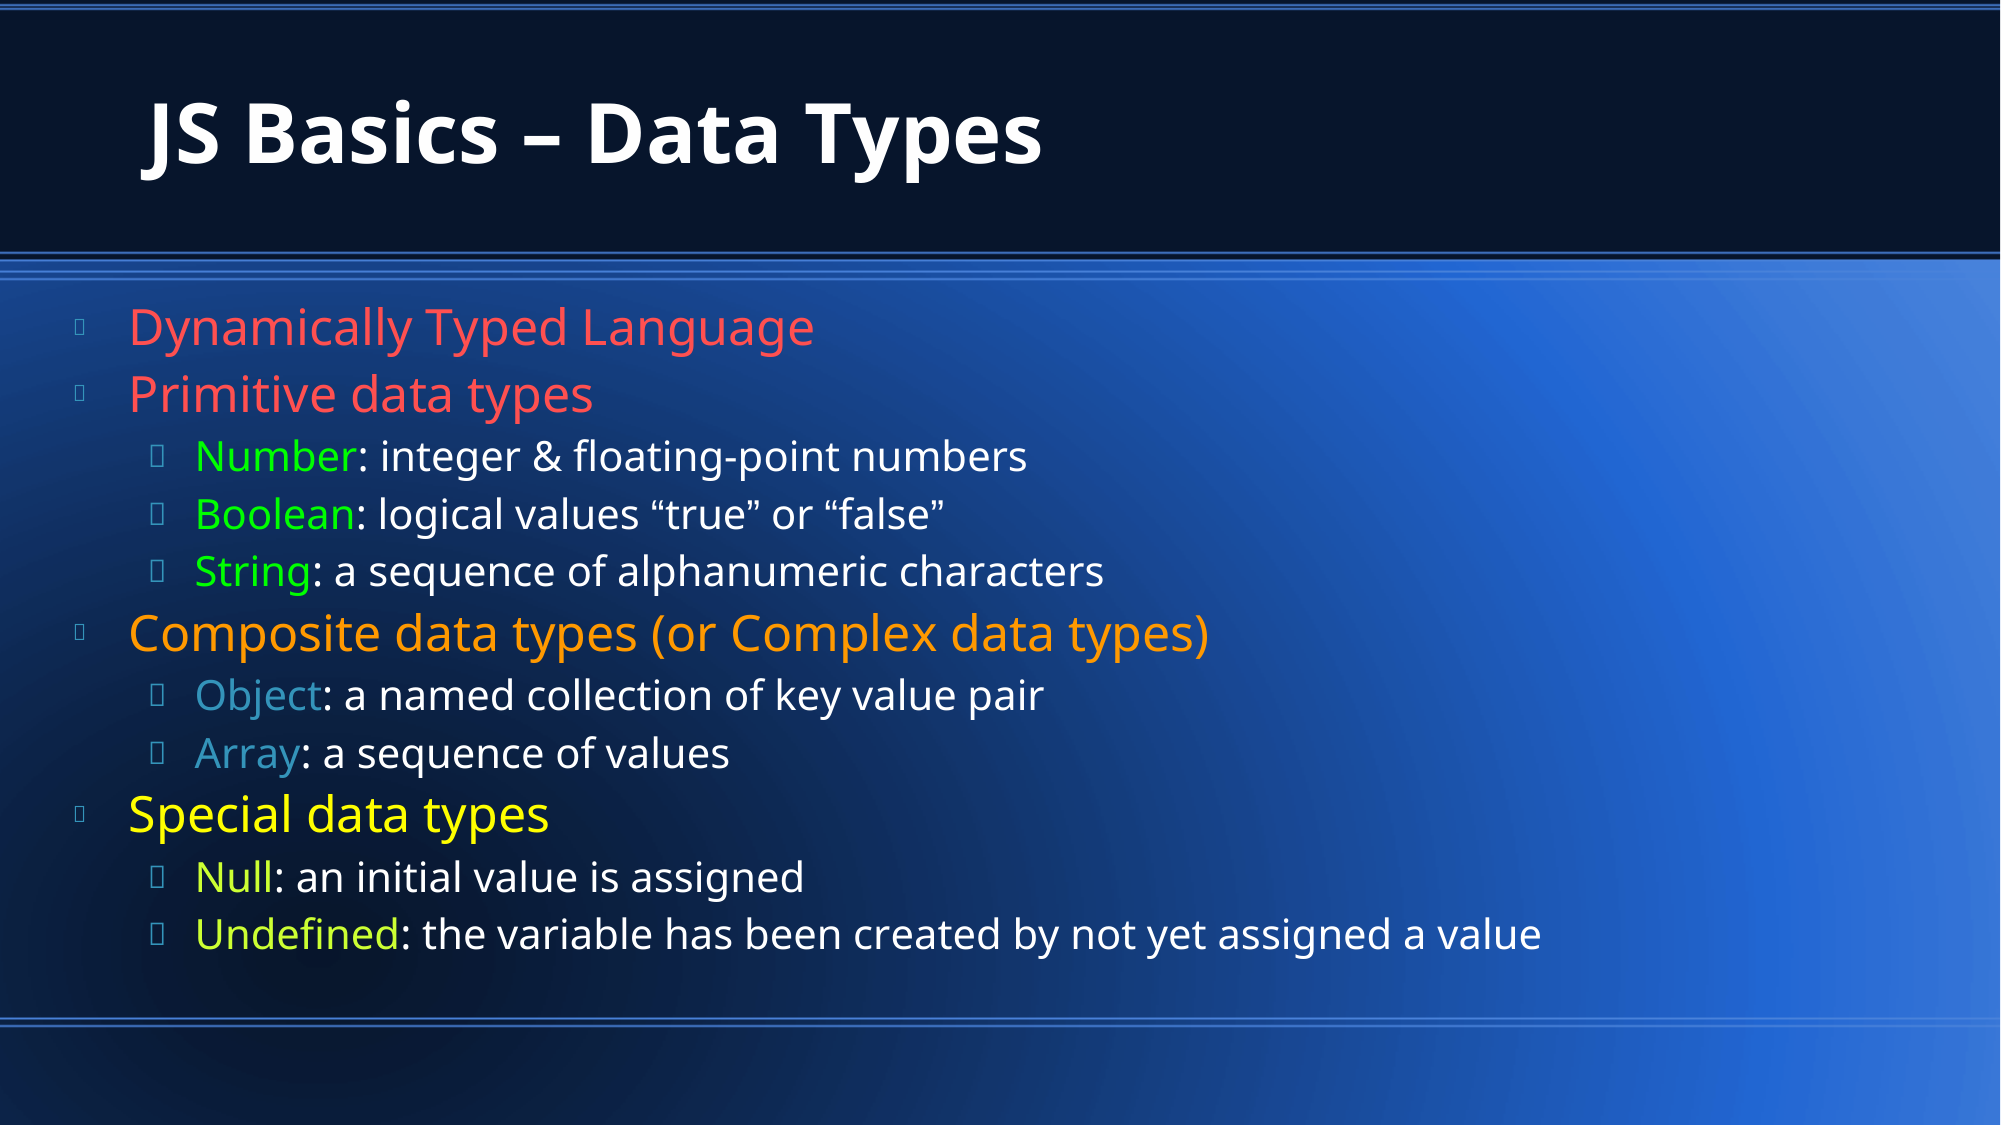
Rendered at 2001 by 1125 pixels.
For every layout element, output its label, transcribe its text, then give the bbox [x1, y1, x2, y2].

picture [0, 0, 2001, 1125]
title JS Basics – Data Types [132, 73, 1868, 233]
list Dynamically Typed Language Primitive data types Number: integer & floating-point numbers Boolean: logical values “true” or “false” String: a sequence of alphanumeric characters Composite data types (or Complex data types) Object: a named collection of key value pair Array: a sequence of values Special data types Null: an initial value is assigned Undefined: the variable has been created by not yet assigned a value [57, 295, 1949, 1034]
